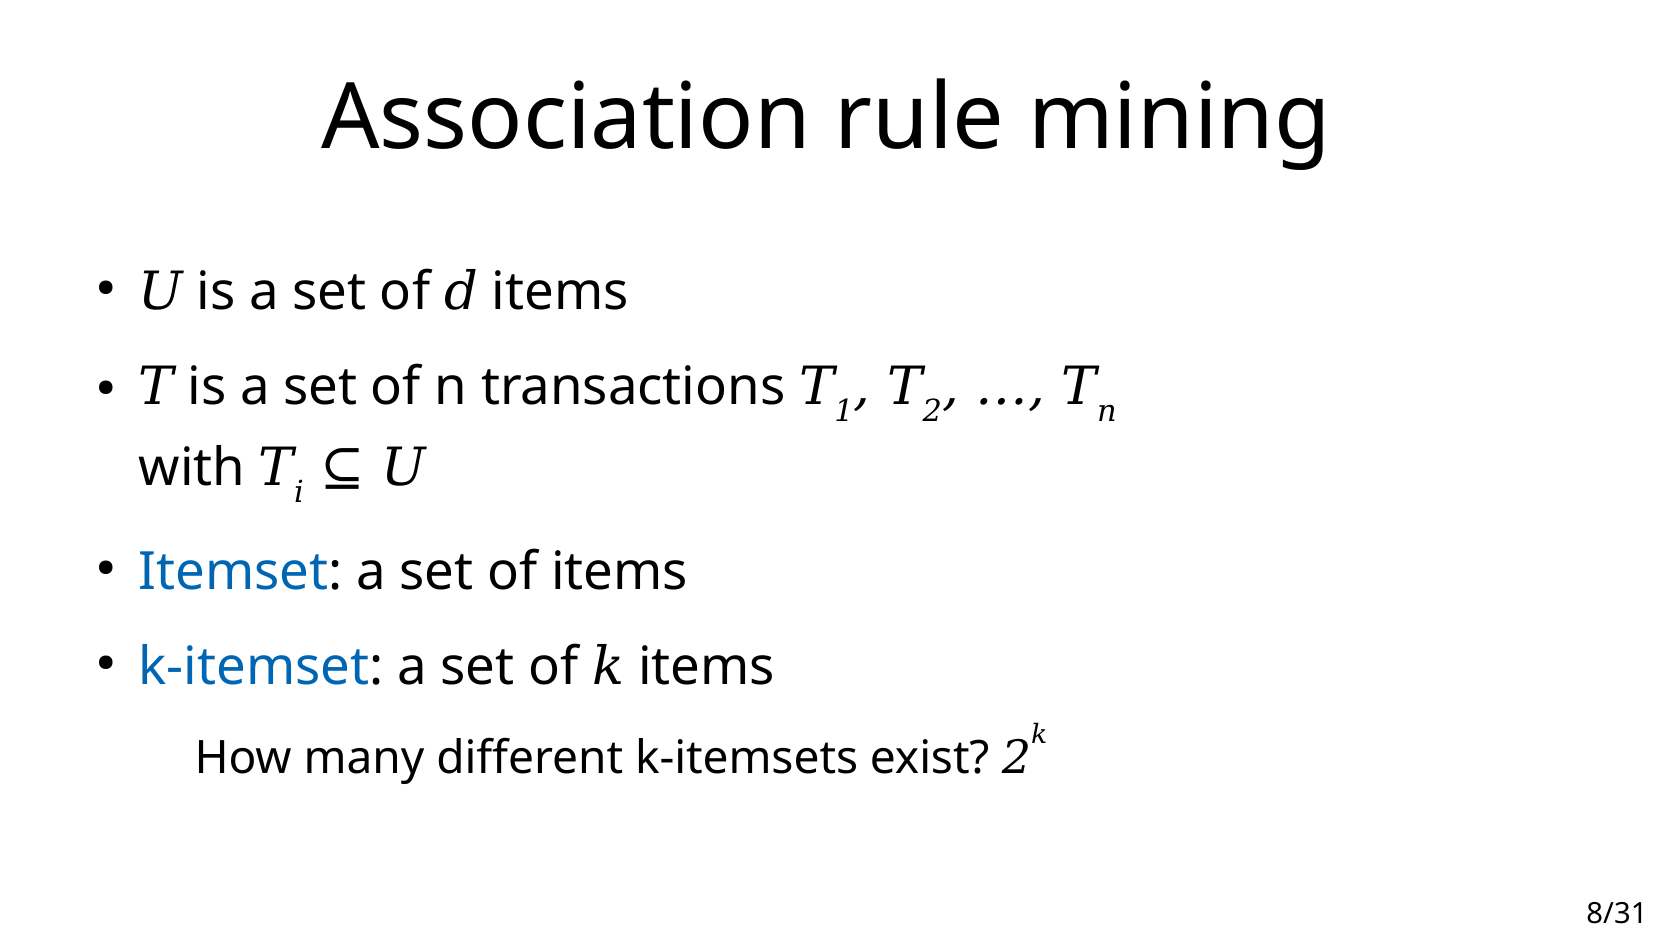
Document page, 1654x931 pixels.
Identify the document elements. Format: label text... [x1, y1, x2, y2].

title Association rule mining [82, 1, 1571, 226]
list U is a set of d items T is a set of n transactions T1, T2, …, Tn with Ti ⊆ U Itemset: a set of items k-itemset: a set of k items How many different k-itemsets exist? 2k [82, 253, 1571, 793]
